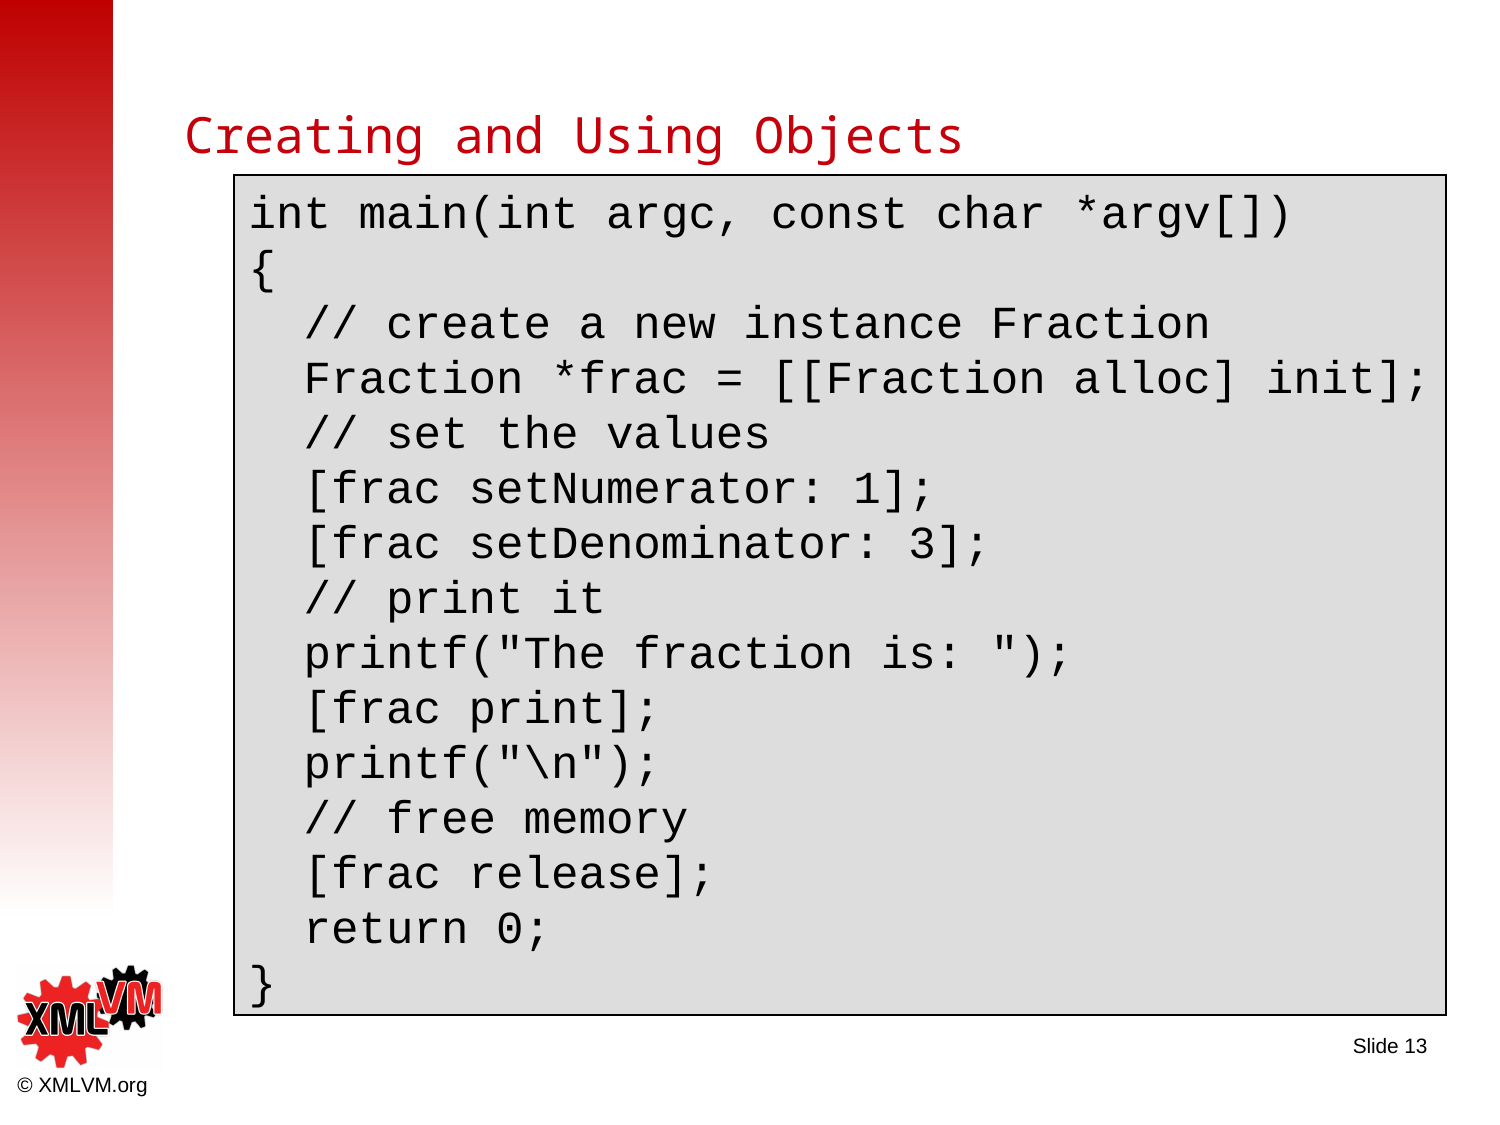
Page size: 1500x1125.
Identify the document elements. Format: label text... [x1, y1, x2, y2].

title Creating and Using Objects [170, 67, 1447, 207]
picture [16, 964, 164, 1069]
text_box int main(int argc, const char *argv[]) { // create a new instance Fraction Fraction *frac = [[Fraction alloc] init]; // set the values [frac setNumerator: 1]; [frac setDenominator: 3]; // print it printf("The fraction is: "); [frac print]; printf("\n"); // free memory [frac release]; return 0; } [233, 175, 1446, 1016]
